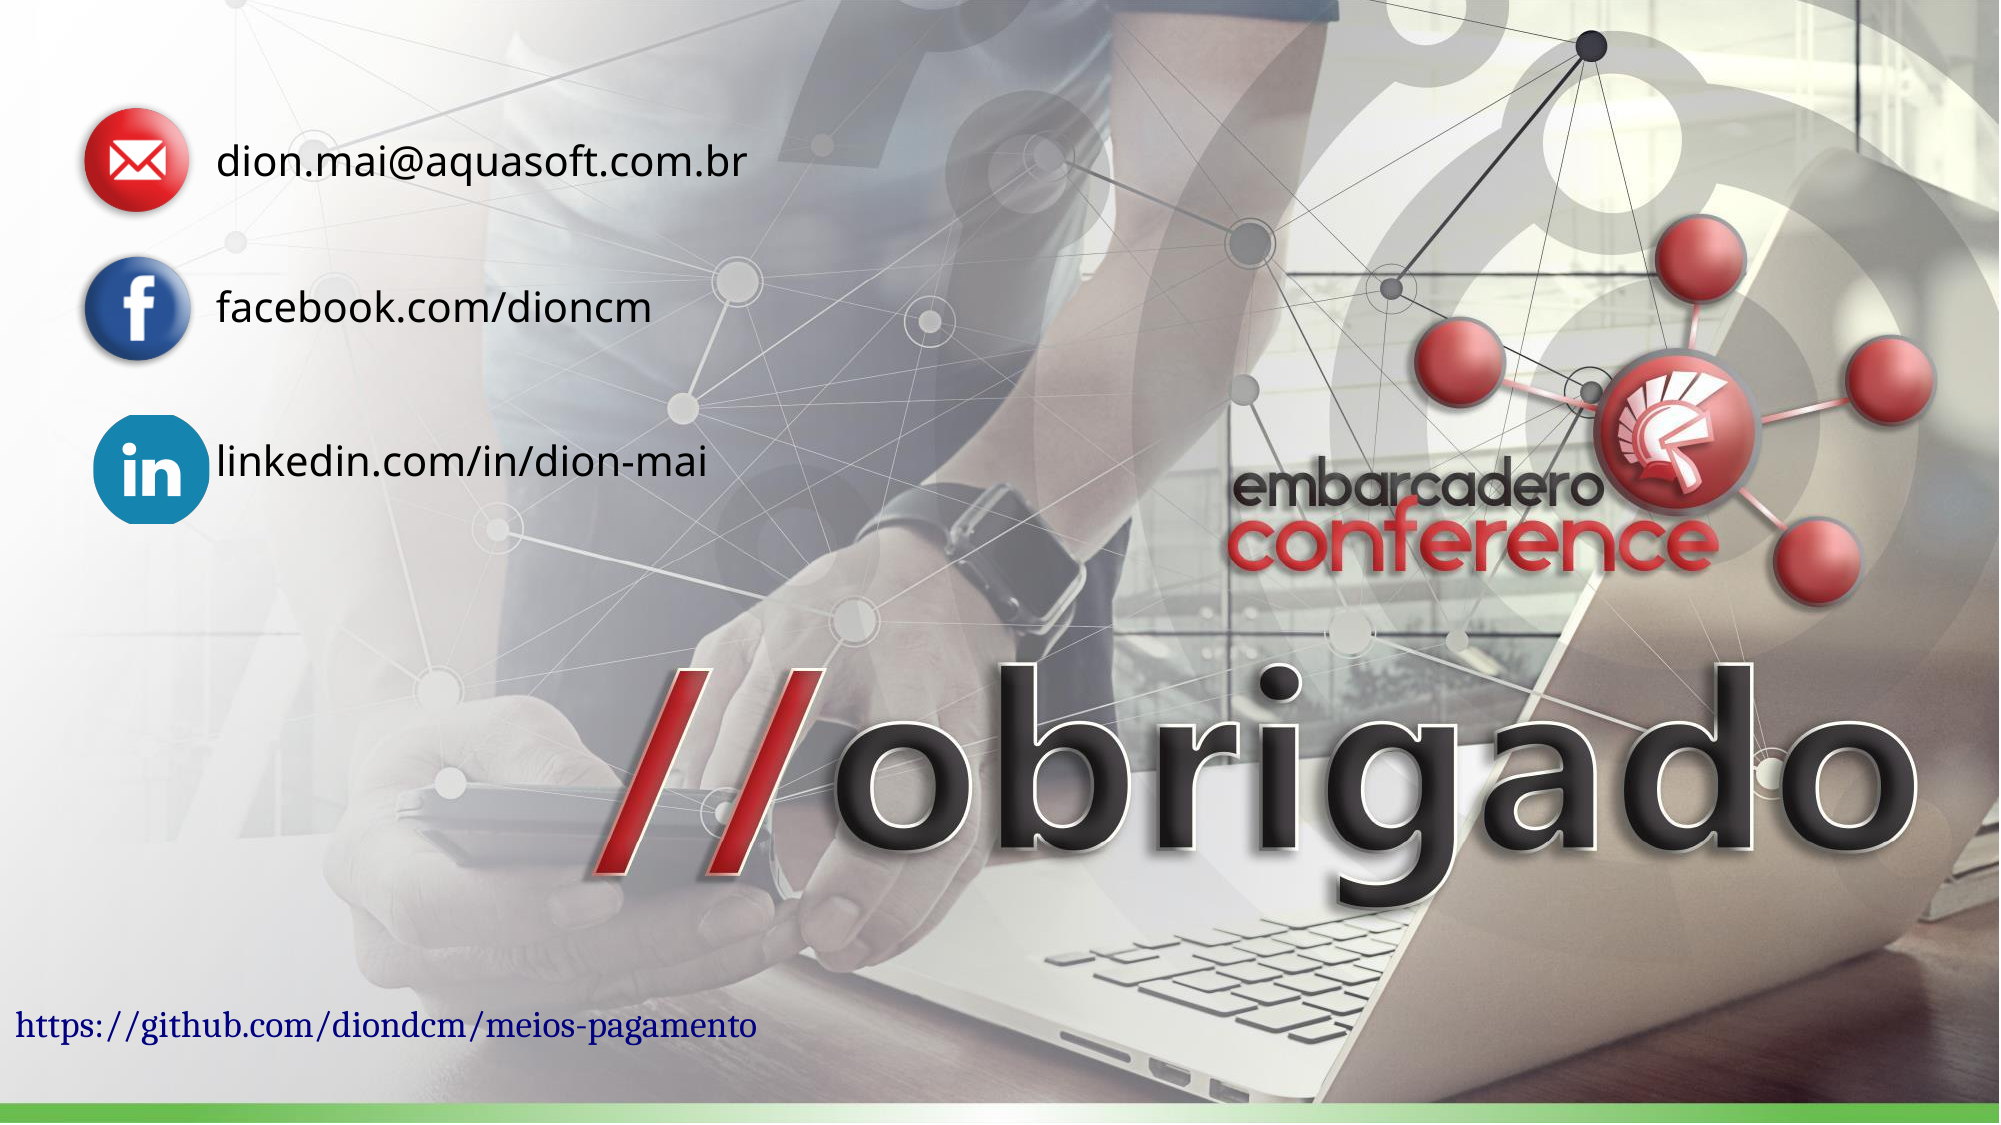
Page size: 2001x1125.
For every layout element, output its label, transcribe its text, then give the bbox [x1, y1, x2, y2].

text_box https://github.com/diondcm/meios-pagamento [0, 993, 1377, 1059]
text_box facebook.com/dioncm [200, 273, 1084, 339]
text_box linkedin.com/in/dion-mai [200, 427, 1084, 493]
picture [0, 0, 1999, 1123]
text_box dion.mai@aquasoft.com.br [200, 127, 1084, 193]
